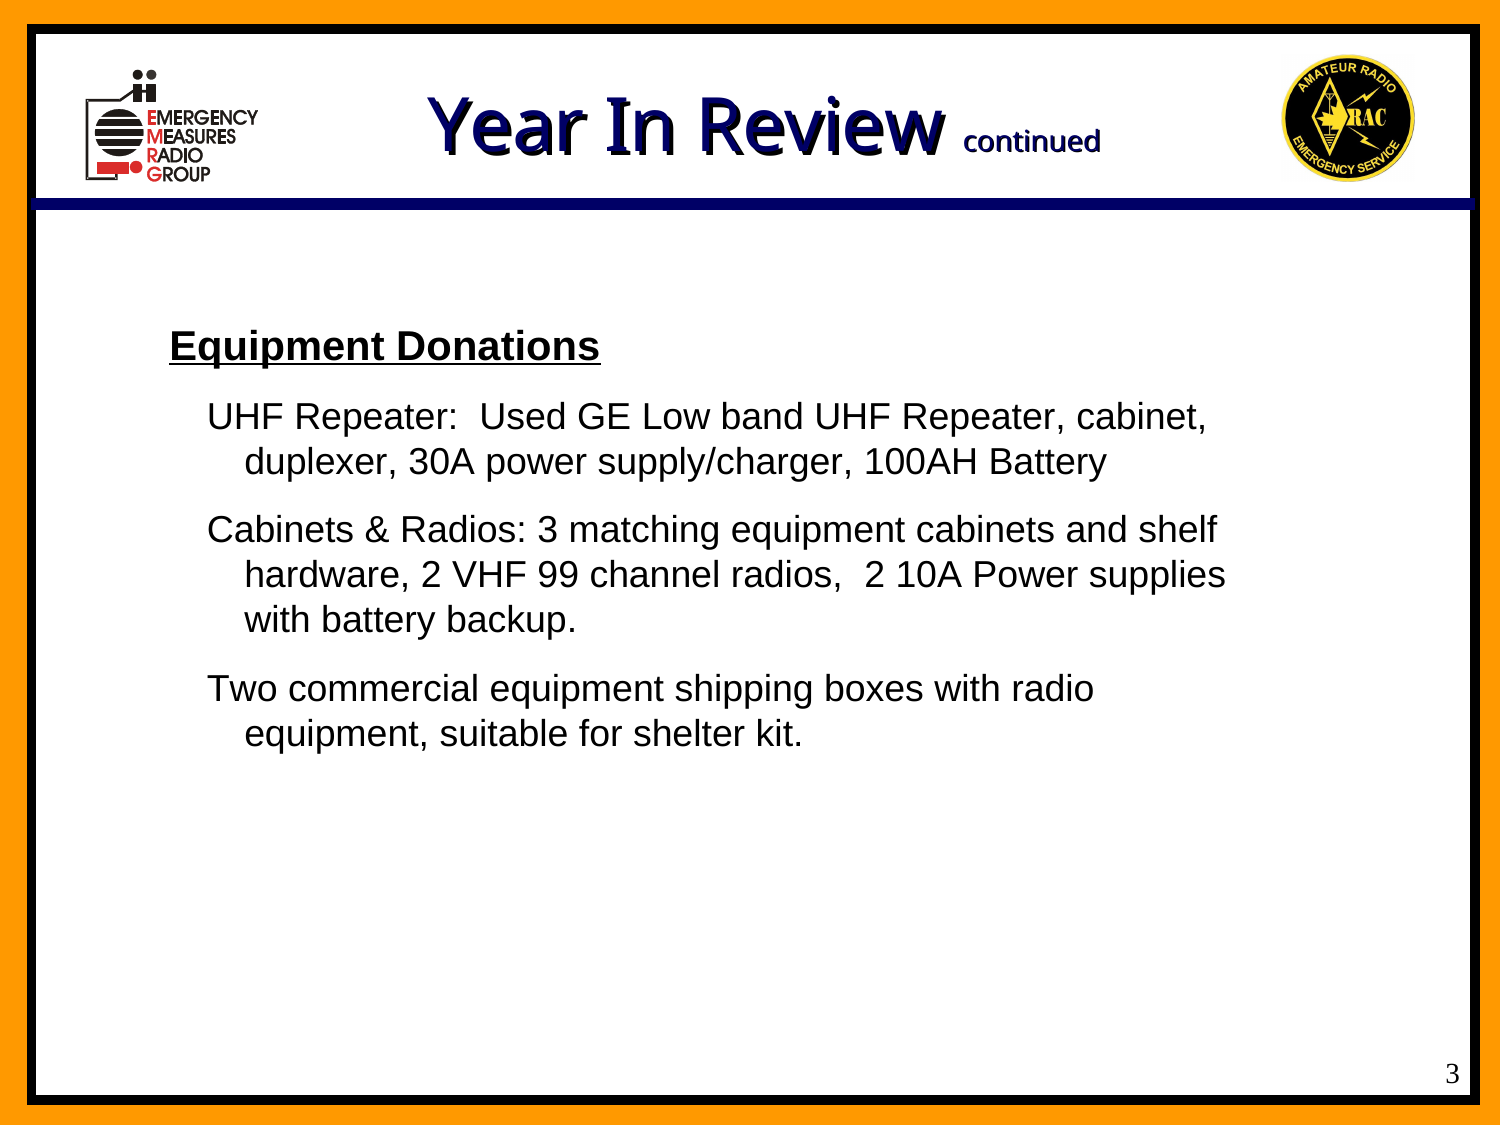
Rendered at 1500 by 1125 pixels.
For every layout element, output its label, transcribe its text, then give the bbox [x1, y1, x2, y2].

text_box Equipment Donations UHF Repeater: Used GE Low band UHF Repeater, cabinet, duplexer, 30A power supply/charger, 100AH Battery Cabinets & Radios: 3 matching equipment cabinets and shelf hardware, 2 VHF 99 channel radios, 2 10A Power supplies with battery backup. Two commercial equipment shipping boxes with radio equipment, suitable for shelter kit. [154, 310, 1299, 807]
picture [1281, 54, 1415, 182]
text_box Year In Review continued [251, 68, 1277, 174]
